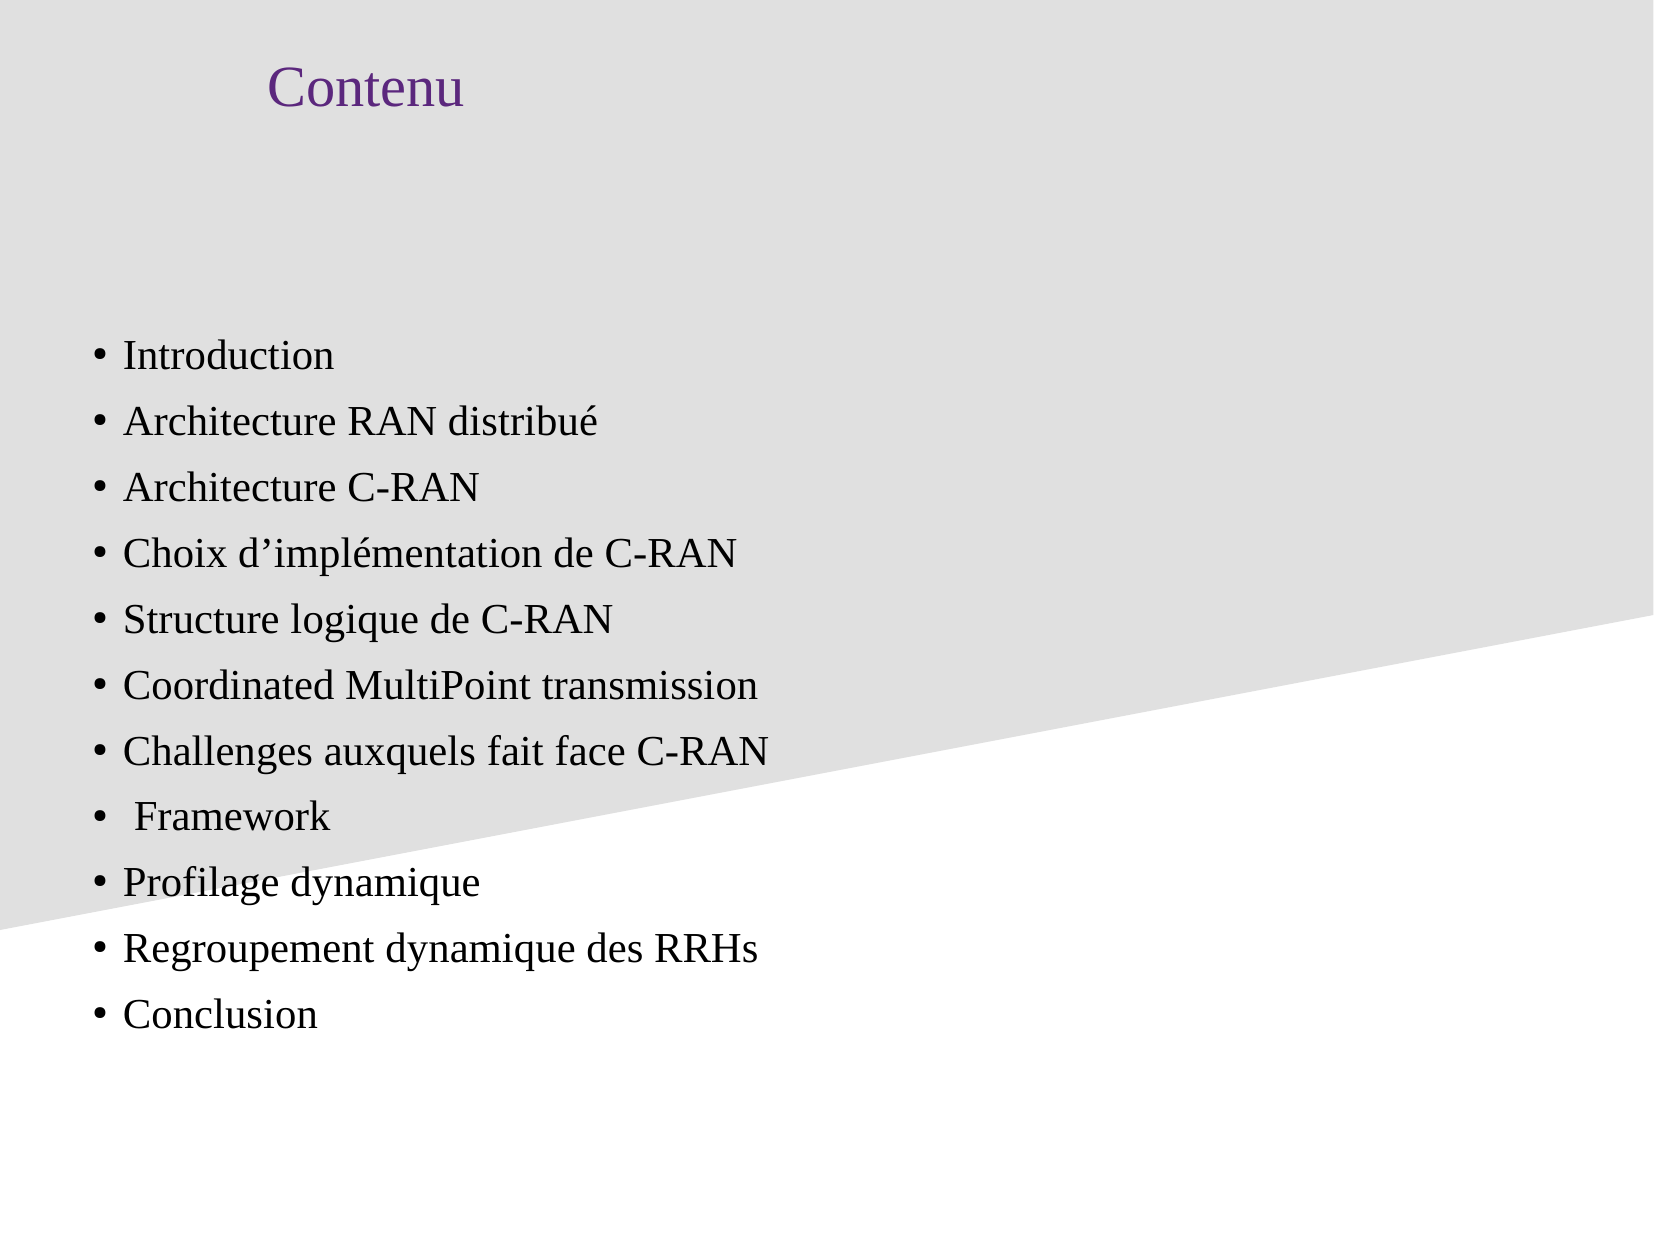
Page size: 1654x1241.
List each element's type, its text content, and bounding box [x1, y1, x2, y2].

text_box Contenu [34, 47, 1654, 166]
list Introduction Architecture RAN distribué Architecture C-RAN Choix d’implémentation de C-RAN Structure logique de C-RAN Coordinated MultiPoint transmission Challenges auxquels fait face C-RAN Framework Profilage dynamique Regroupement dynamique des RRHs Conclusion [82, 331, 1538, 1052]
